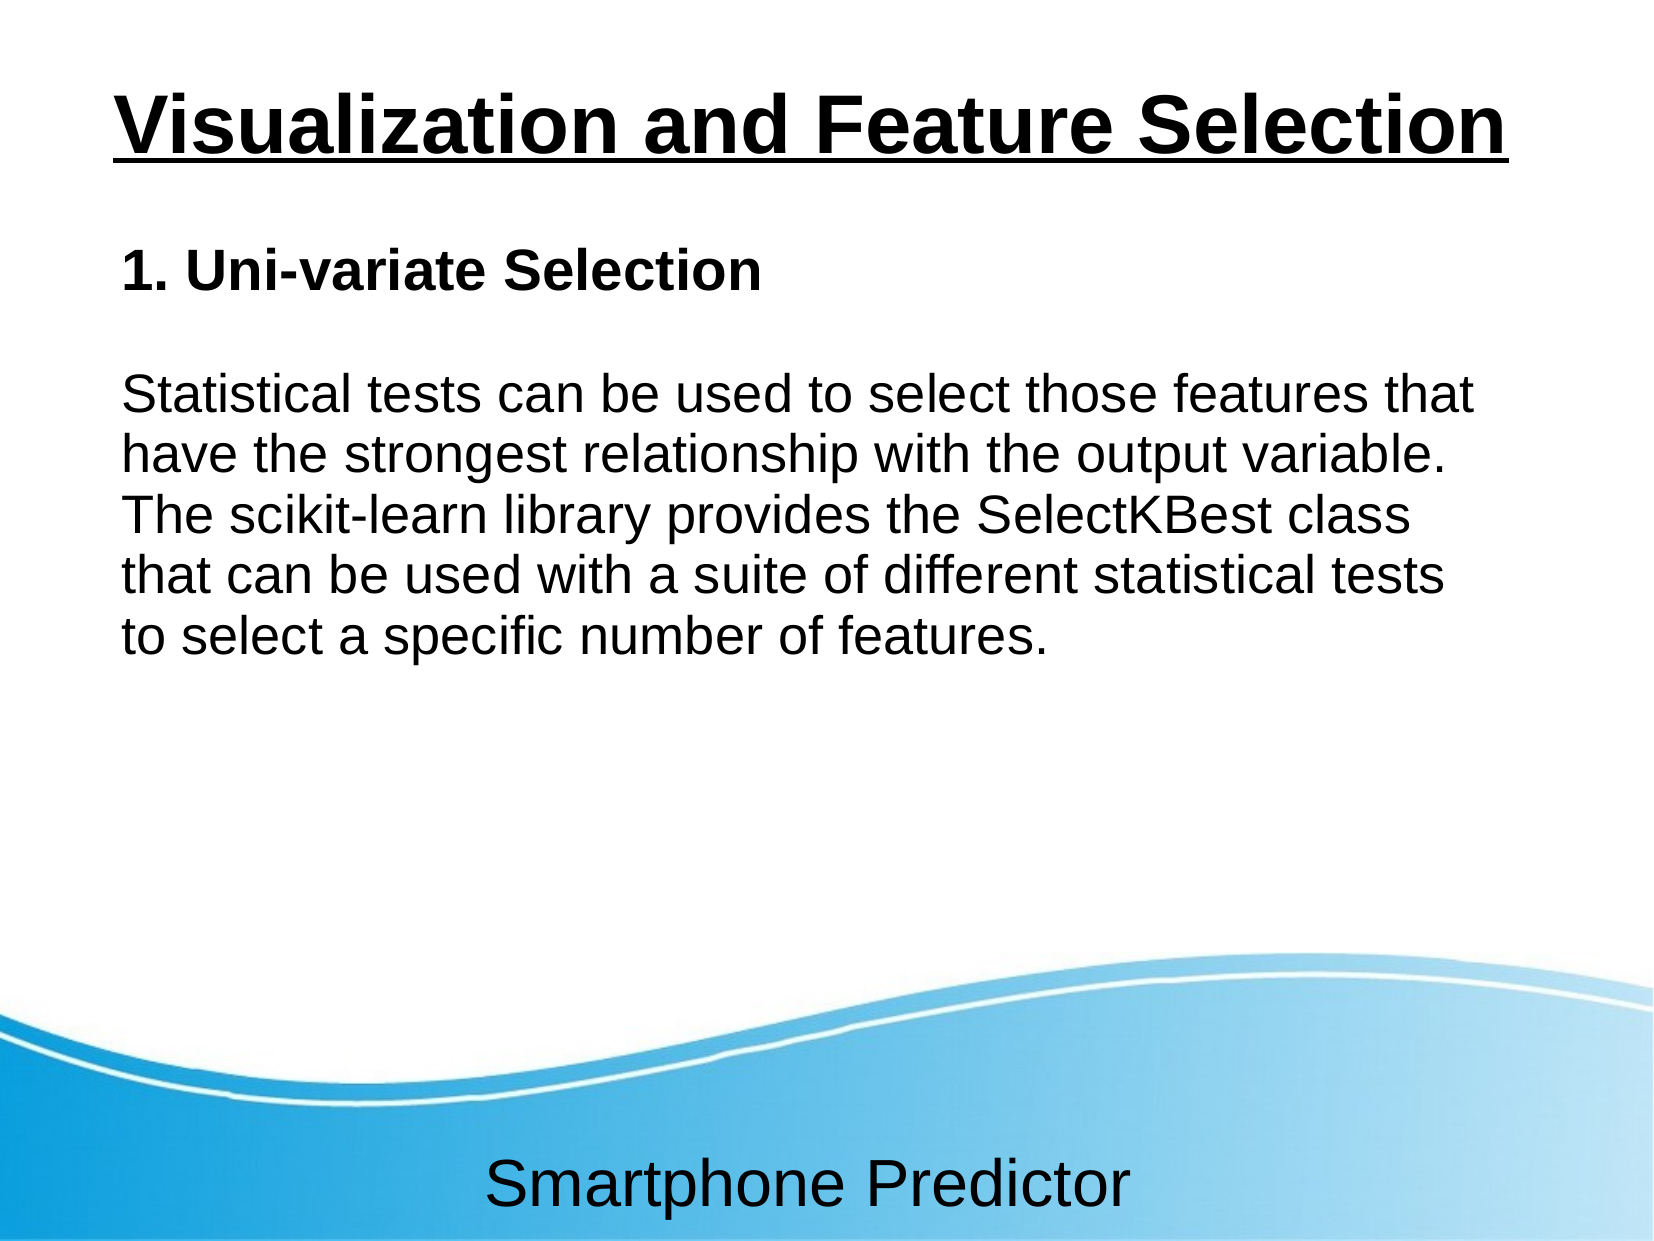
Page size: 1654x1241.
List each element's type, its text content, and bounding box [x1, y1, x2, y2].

list Smartphone Predictor [413, 1145, 1264, 1231]
text_box 1. Uni-variate Selection Statistical tests can be used to select those features that have the strongest relationship with the output variable. The scikit-learn library provides the SelectKBest class that can be used with a suite of different statistical tests to select a specific number of features. [106, 230, 1507, 674]
text_box Visualization and Feature Selection [98, 70, 1524, 179]
picture [0, 952, 1654, 1241]
